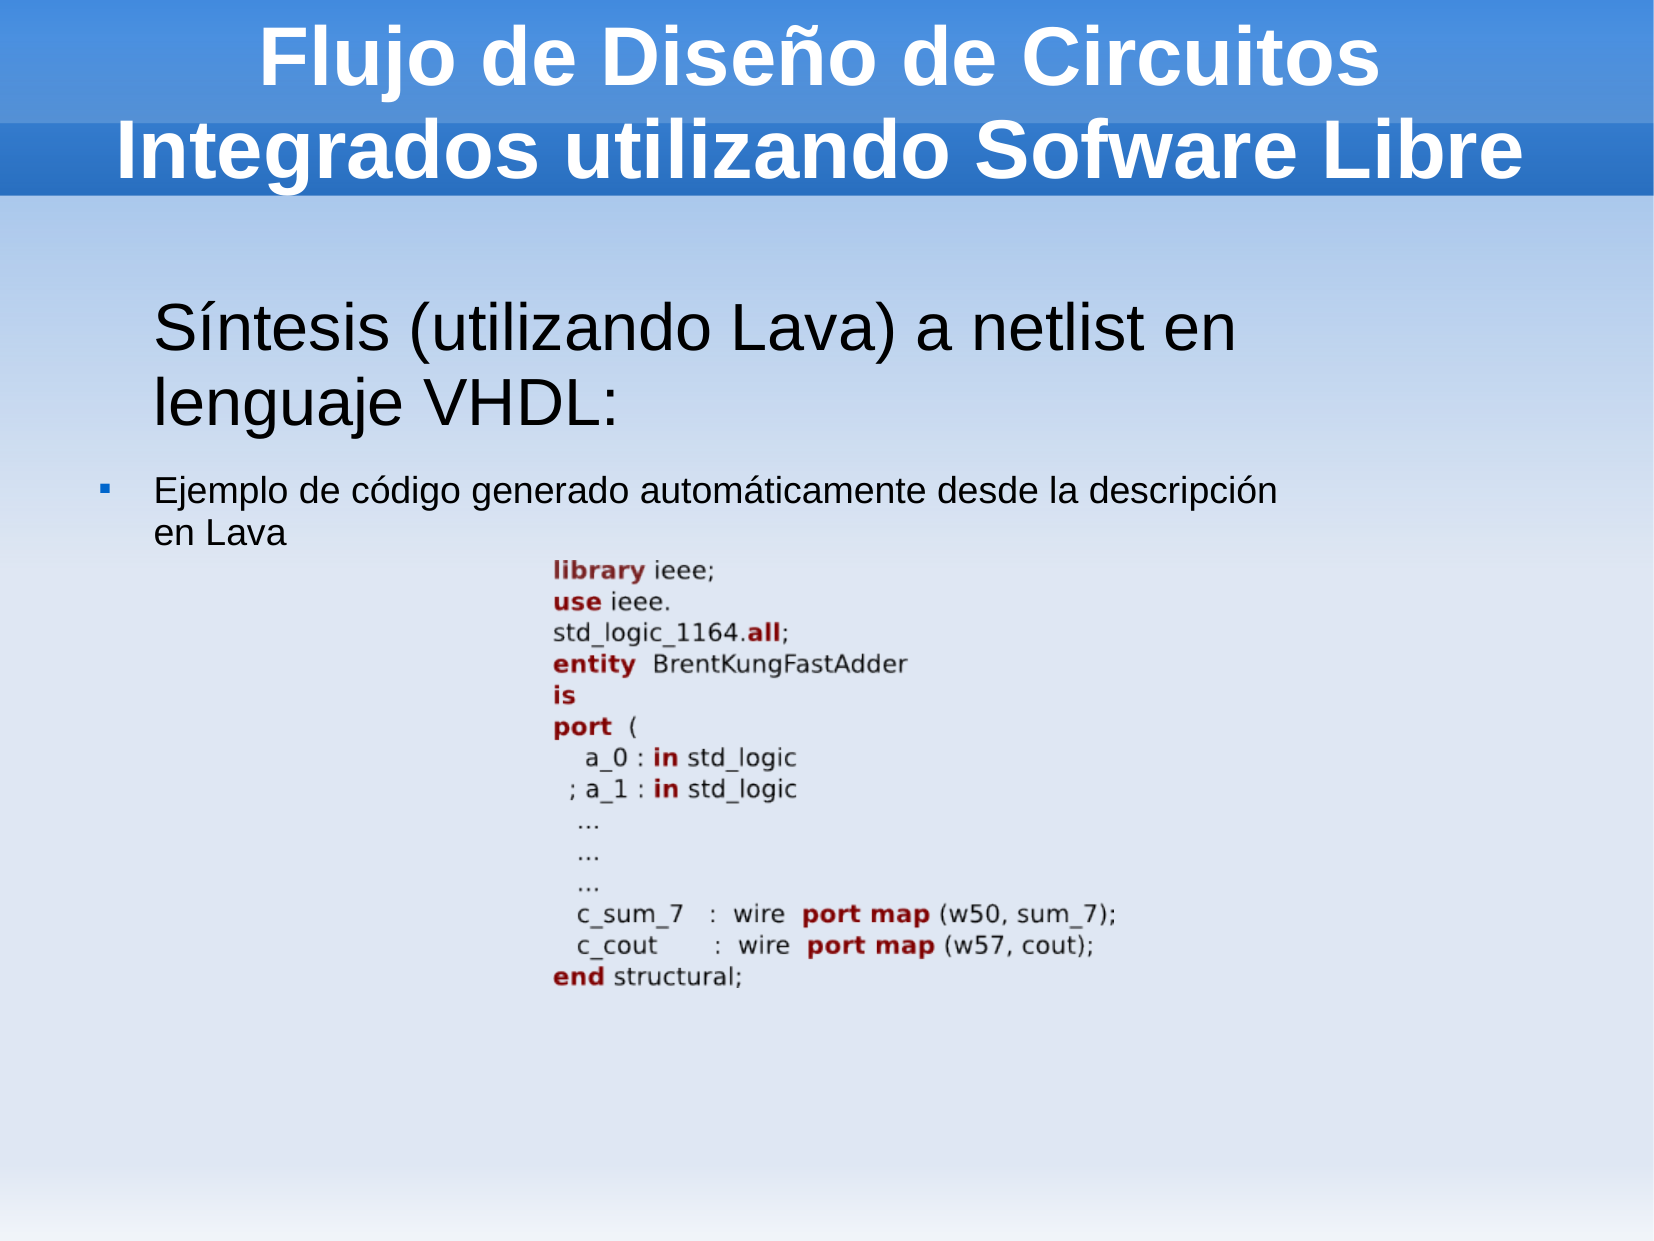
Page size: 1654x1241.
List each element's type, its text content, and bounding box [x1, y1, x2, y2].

picture [0, 0, 1654, 1241]
list Síntesis (utilizando Lava) a netlist en lenguaje VHDL: Ejemplo de código generado automáticamente desde la descripción en Lava [82, 290, 1329, 650]
title Flujo de Diseño de Circuitos Integrados utilizando Sofware Libre [76, 0, 1565, 208]
